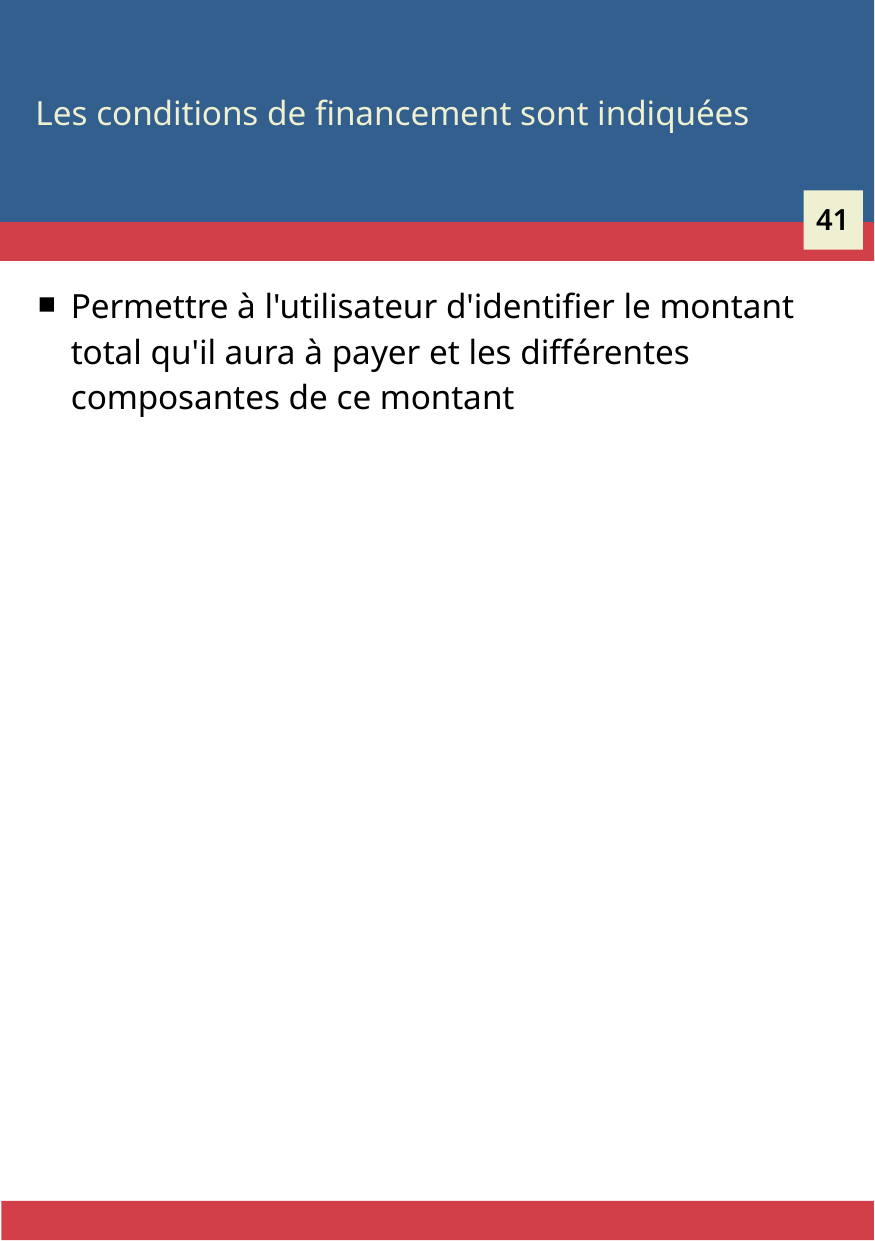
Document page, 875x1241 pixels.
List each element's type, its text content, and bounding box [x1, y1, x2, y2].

title Les conditions de financement sont indiquées [35, 13, 839, 213]
text_box 41 [803, 188, 863, 249]
list Permettre à l'utilisateur d'identifier le montant total qu'il aura à payer et les différentes composantes de ce montant [23, 283, 839, 1111]
